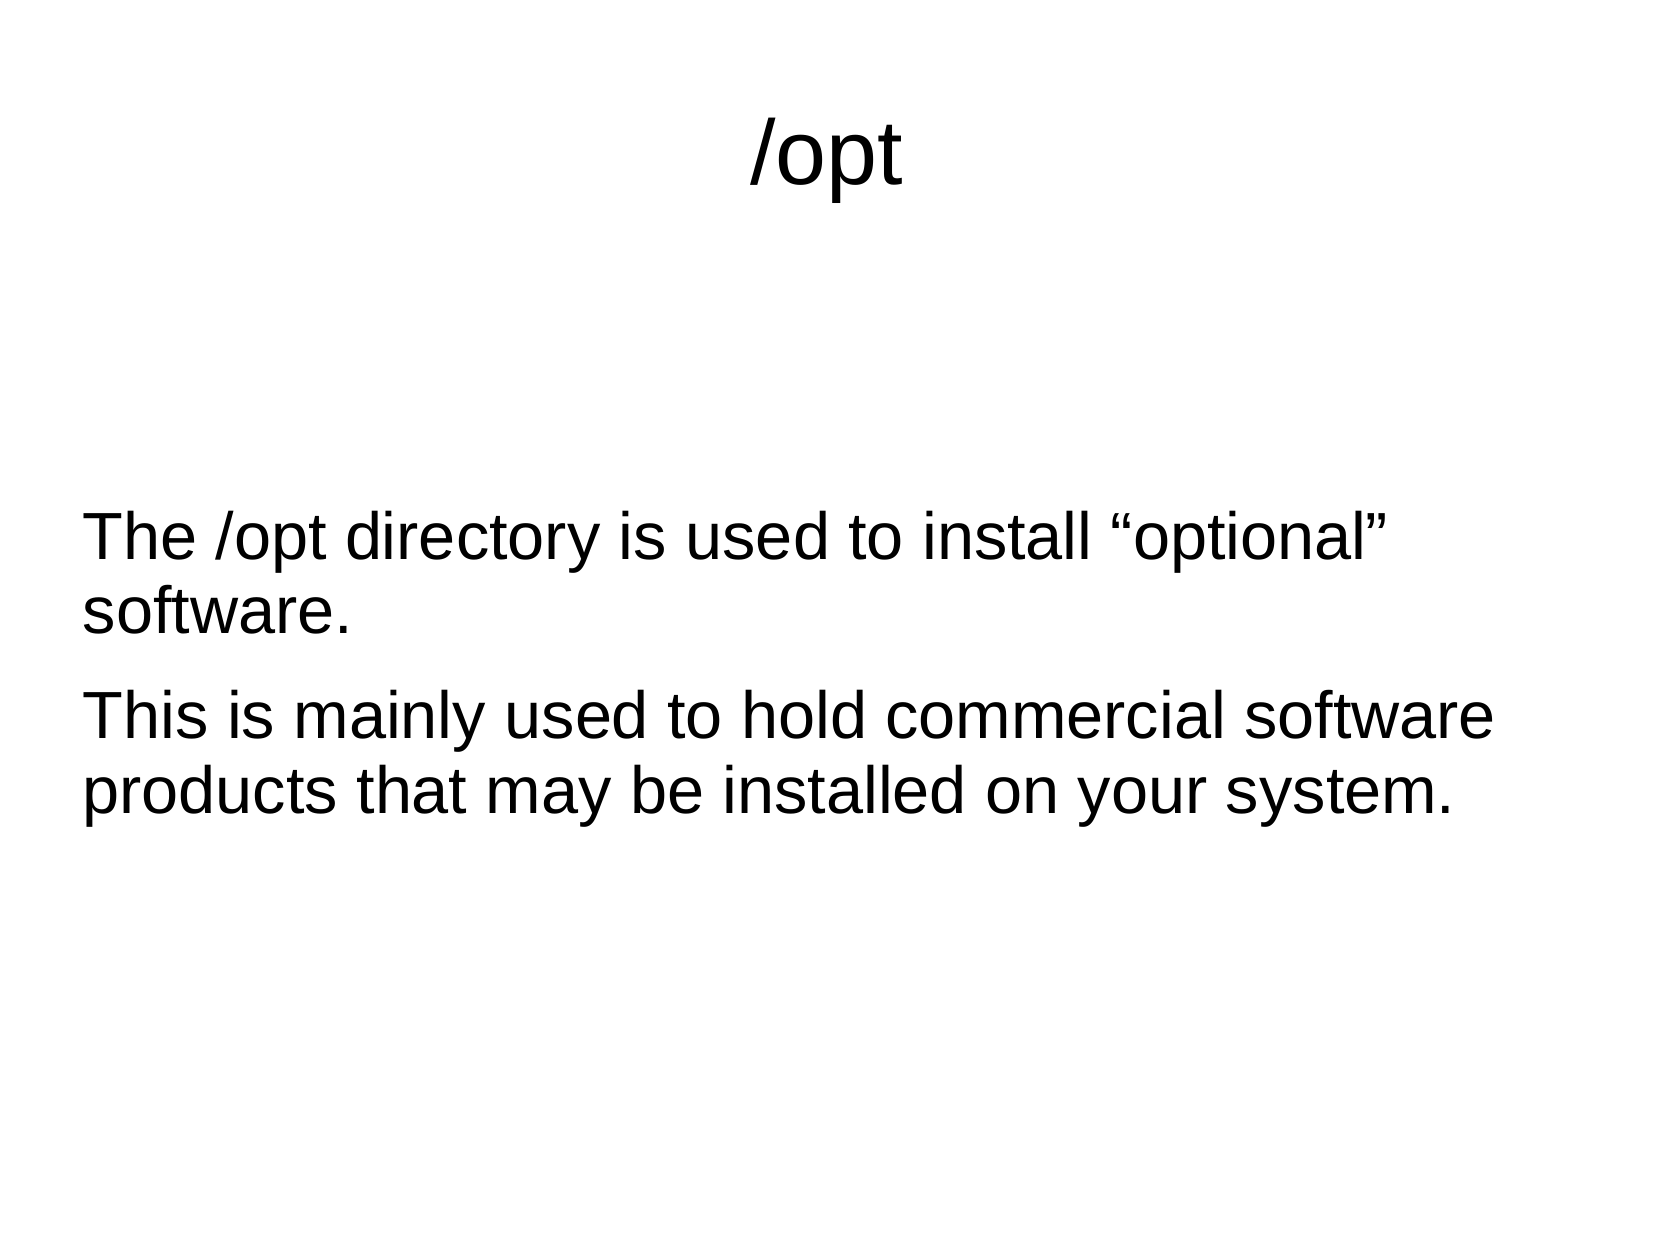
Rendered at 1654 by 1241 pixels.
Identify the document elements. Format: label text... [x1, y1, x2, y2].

title /opt [82, 49, 1571, 257]
list The /opt directory is used to install “optional” software. This is mainly used to hold commercial software products that may be installed on your system. [82, 290, 1571, 1010]
